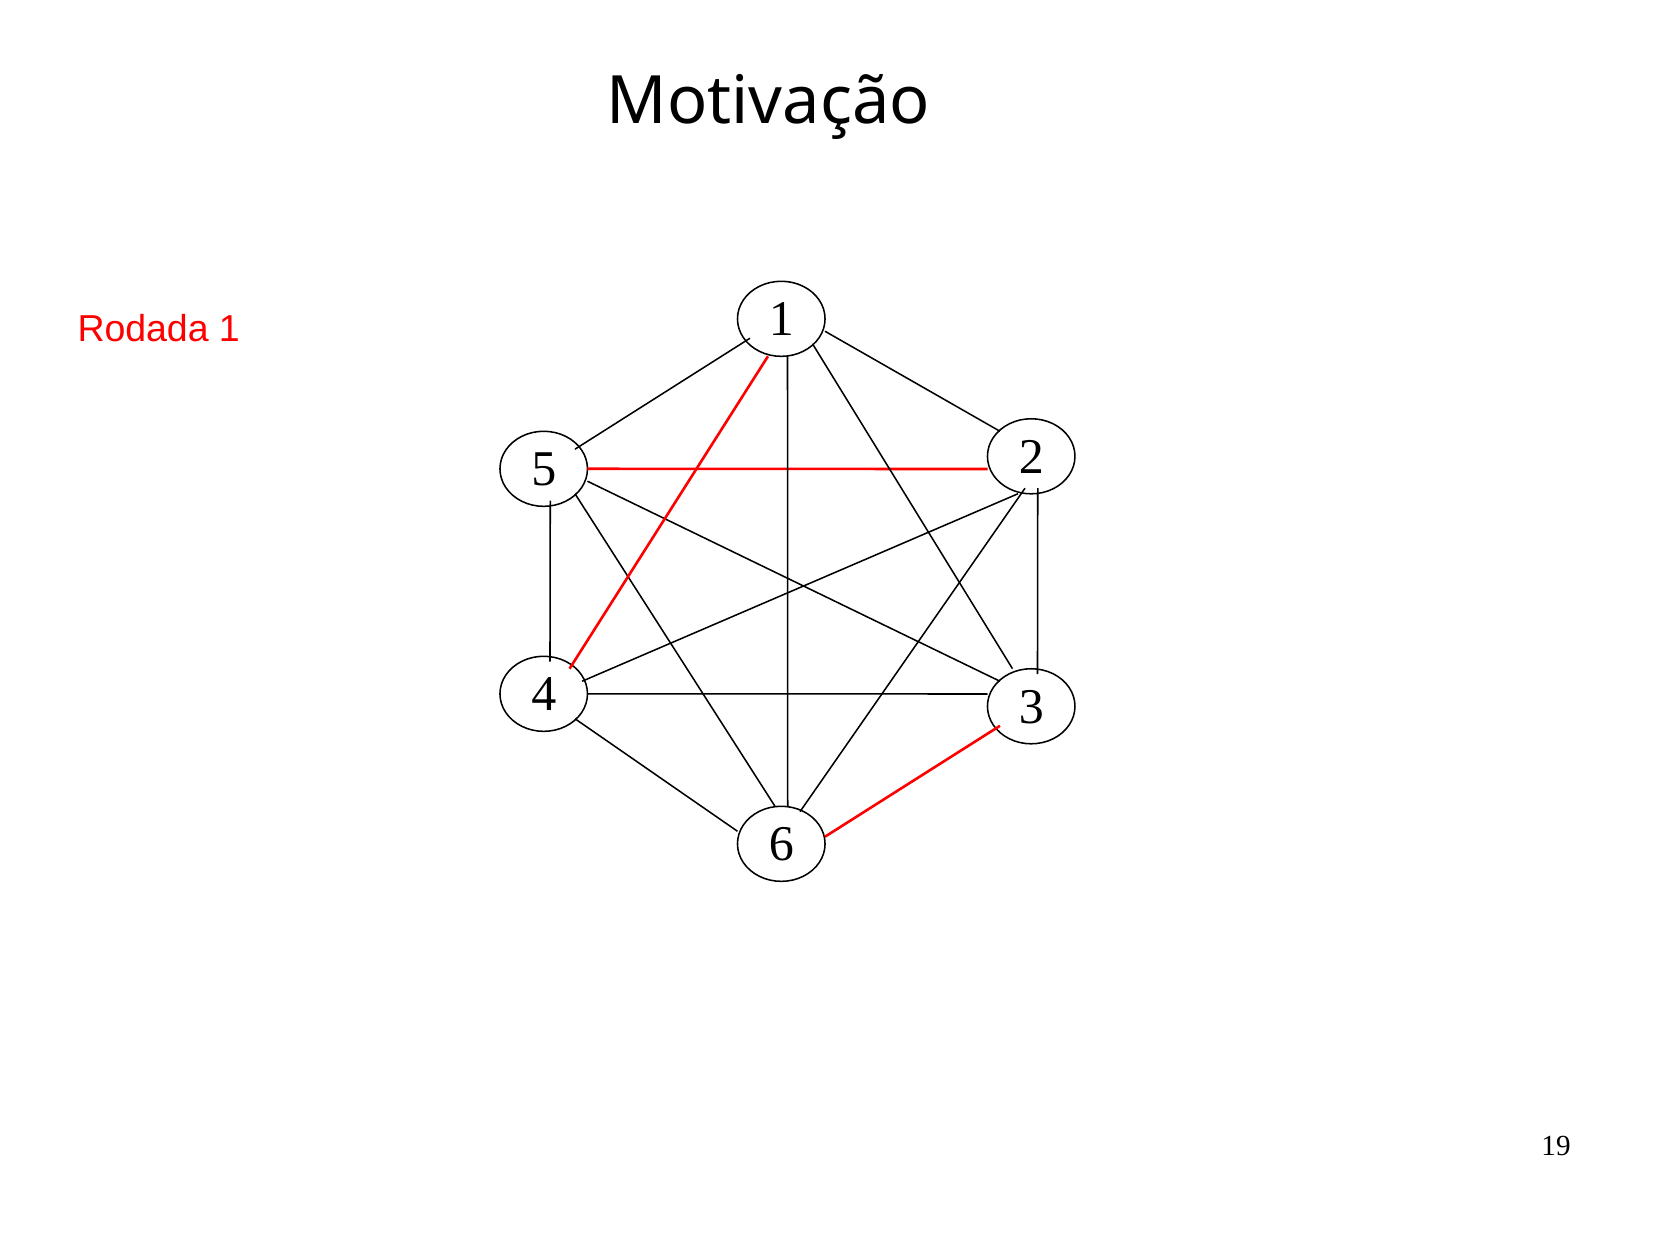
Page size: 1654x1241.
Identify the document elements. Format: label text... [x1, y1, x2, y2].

text_box 2 [987, 418, 1075, 494]
text_box 1 [737, 281, 826, 357]
text_box 5 [499, 431, 588, 507]
text_box 6 [737, 806, 826, 882]
text_box Rodada 1 [62, 300, 255, 358]
text_box 3 [987, 668, 1075, 744]
text_box Motivação [237, 45, 1300, 150]
text_box 4 [499, 656, 588, 732]
